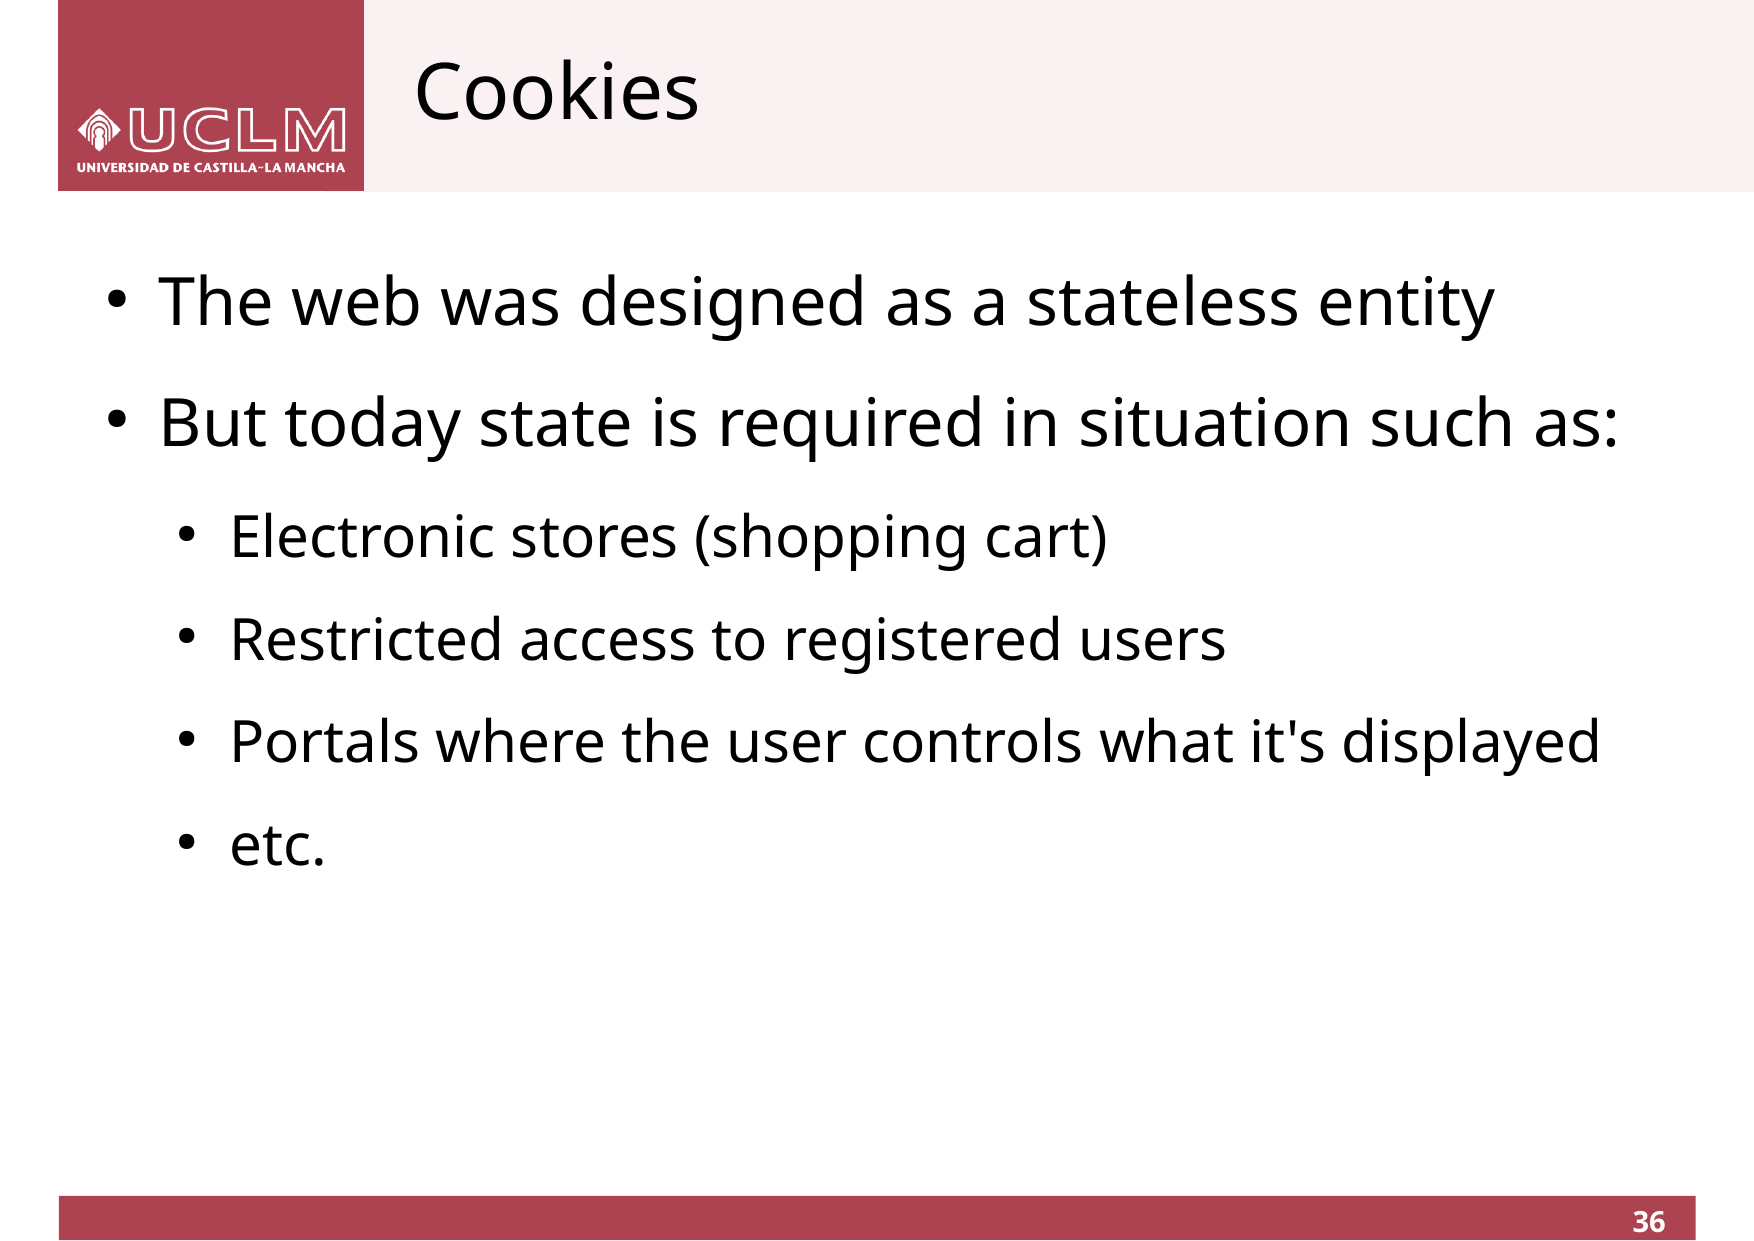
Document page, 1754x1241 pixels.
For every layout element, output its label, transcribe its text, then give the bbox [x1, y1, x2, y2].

picture [58, 0, 364, 191]
title Cookies [413, 0, 1667, 198]
list The web was designed as a stateless entity But today state is required in situation such as: Electronic stores (shopping cart) Restricted access to registered users Portals where the user controls what it's displayed etc. [87, 254, 1667, 974]
